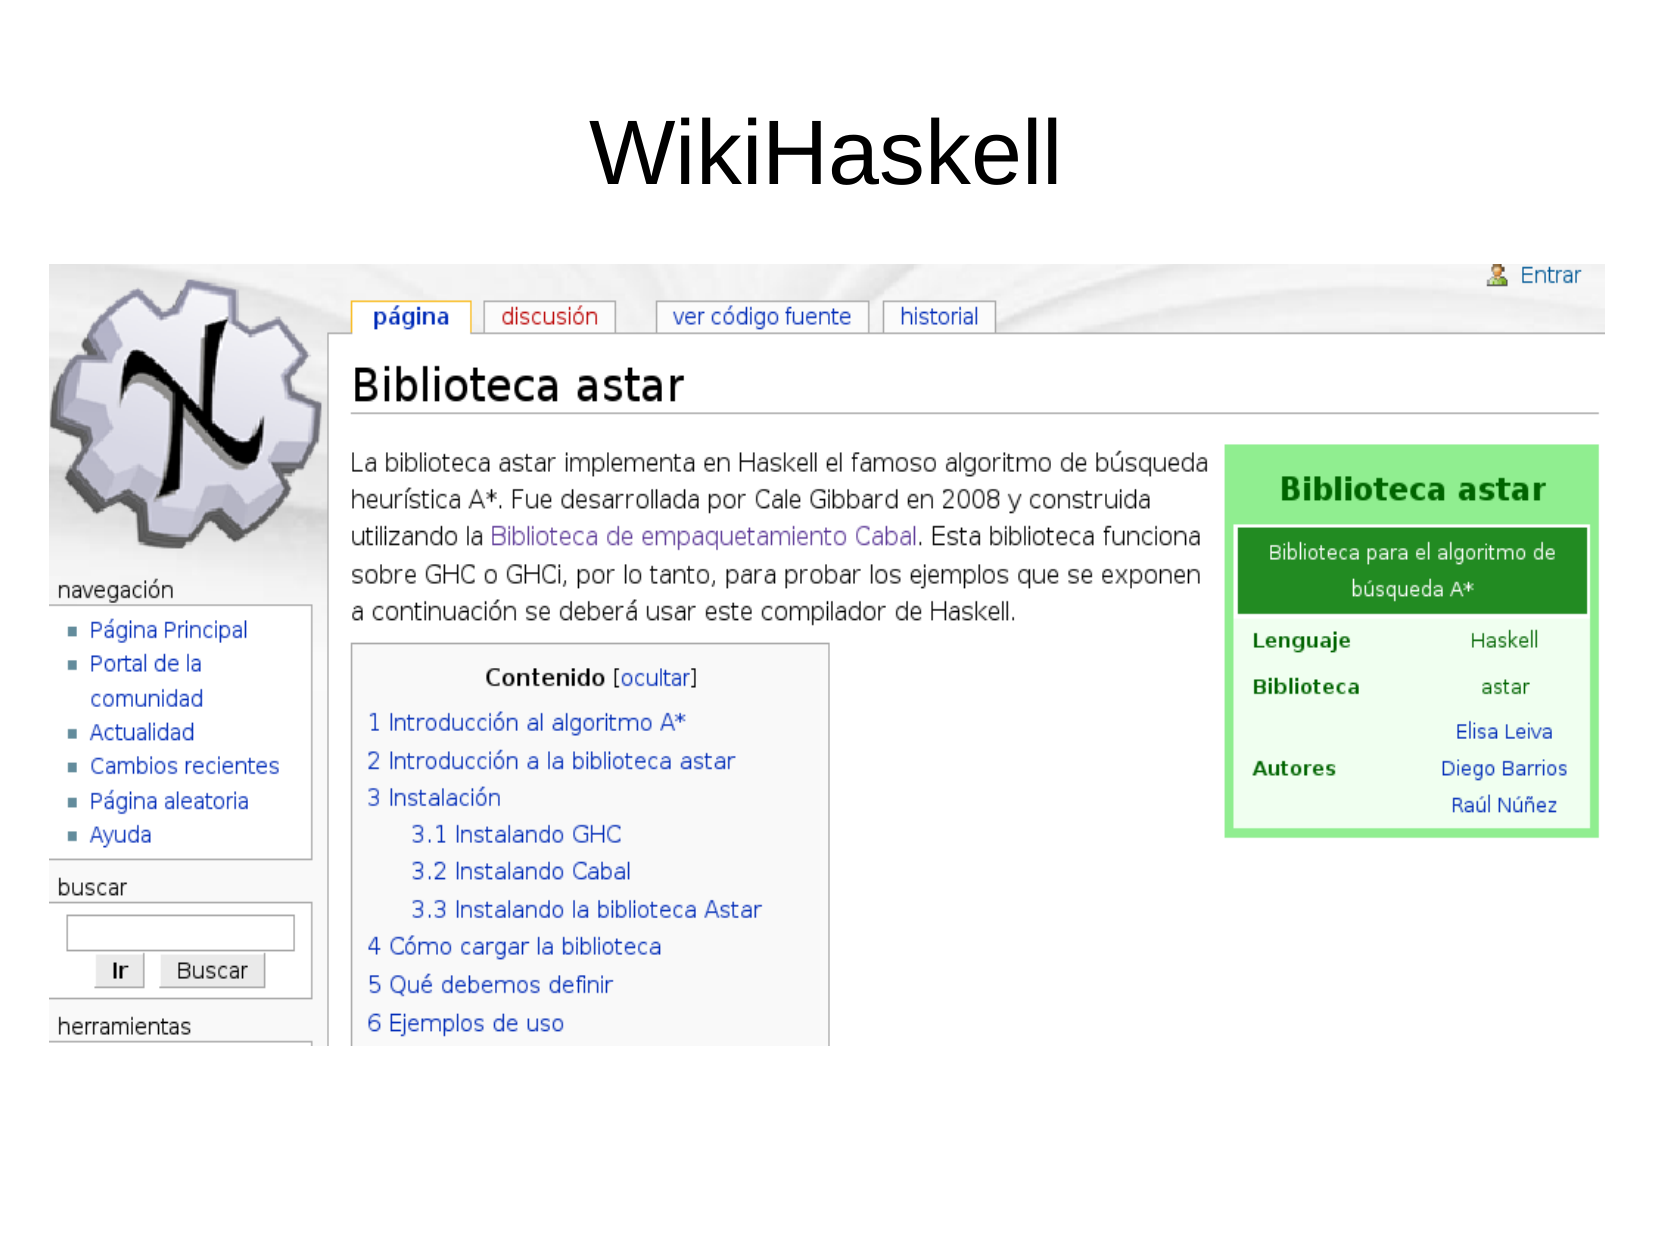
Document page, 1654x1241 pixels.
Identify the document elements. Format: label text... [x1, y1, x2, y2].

title WikiHaskell [82, 49, 1571, 257]
picture [49, 264, 1605, 1046]
